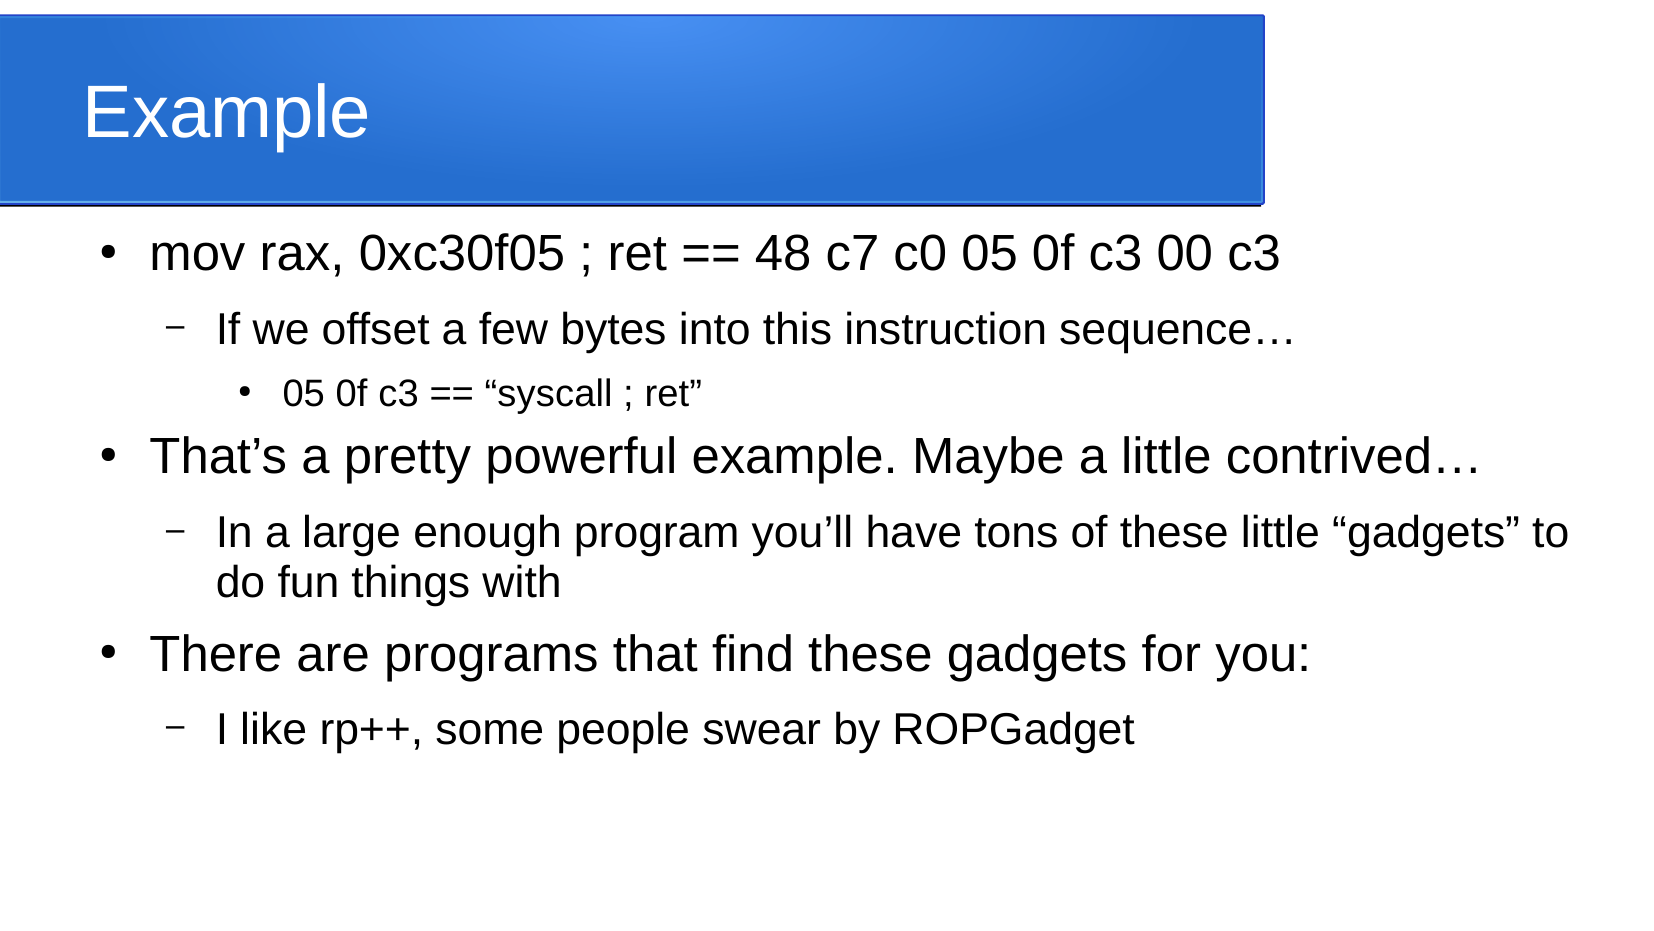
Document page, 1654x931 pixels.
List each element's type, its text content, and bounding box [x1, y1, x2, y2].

title Example [82, 35, 1235, 189]
list mov rax, 0xc30f05 ; ret == 48 c7 c0 05 0f c3 00 c3 If we offset a few bytes into this instruction sequence… 05 0f c3 == “syscall ; ret” That’s a pretty powerful example. Maybe a little contrived… In a large enough program you’ll have tons of these little “gadgets” to do fun things with There are programs that find these gadgets for you: I like rp++, some people swear by ROPGadget [82, 224, 1571, 764]
